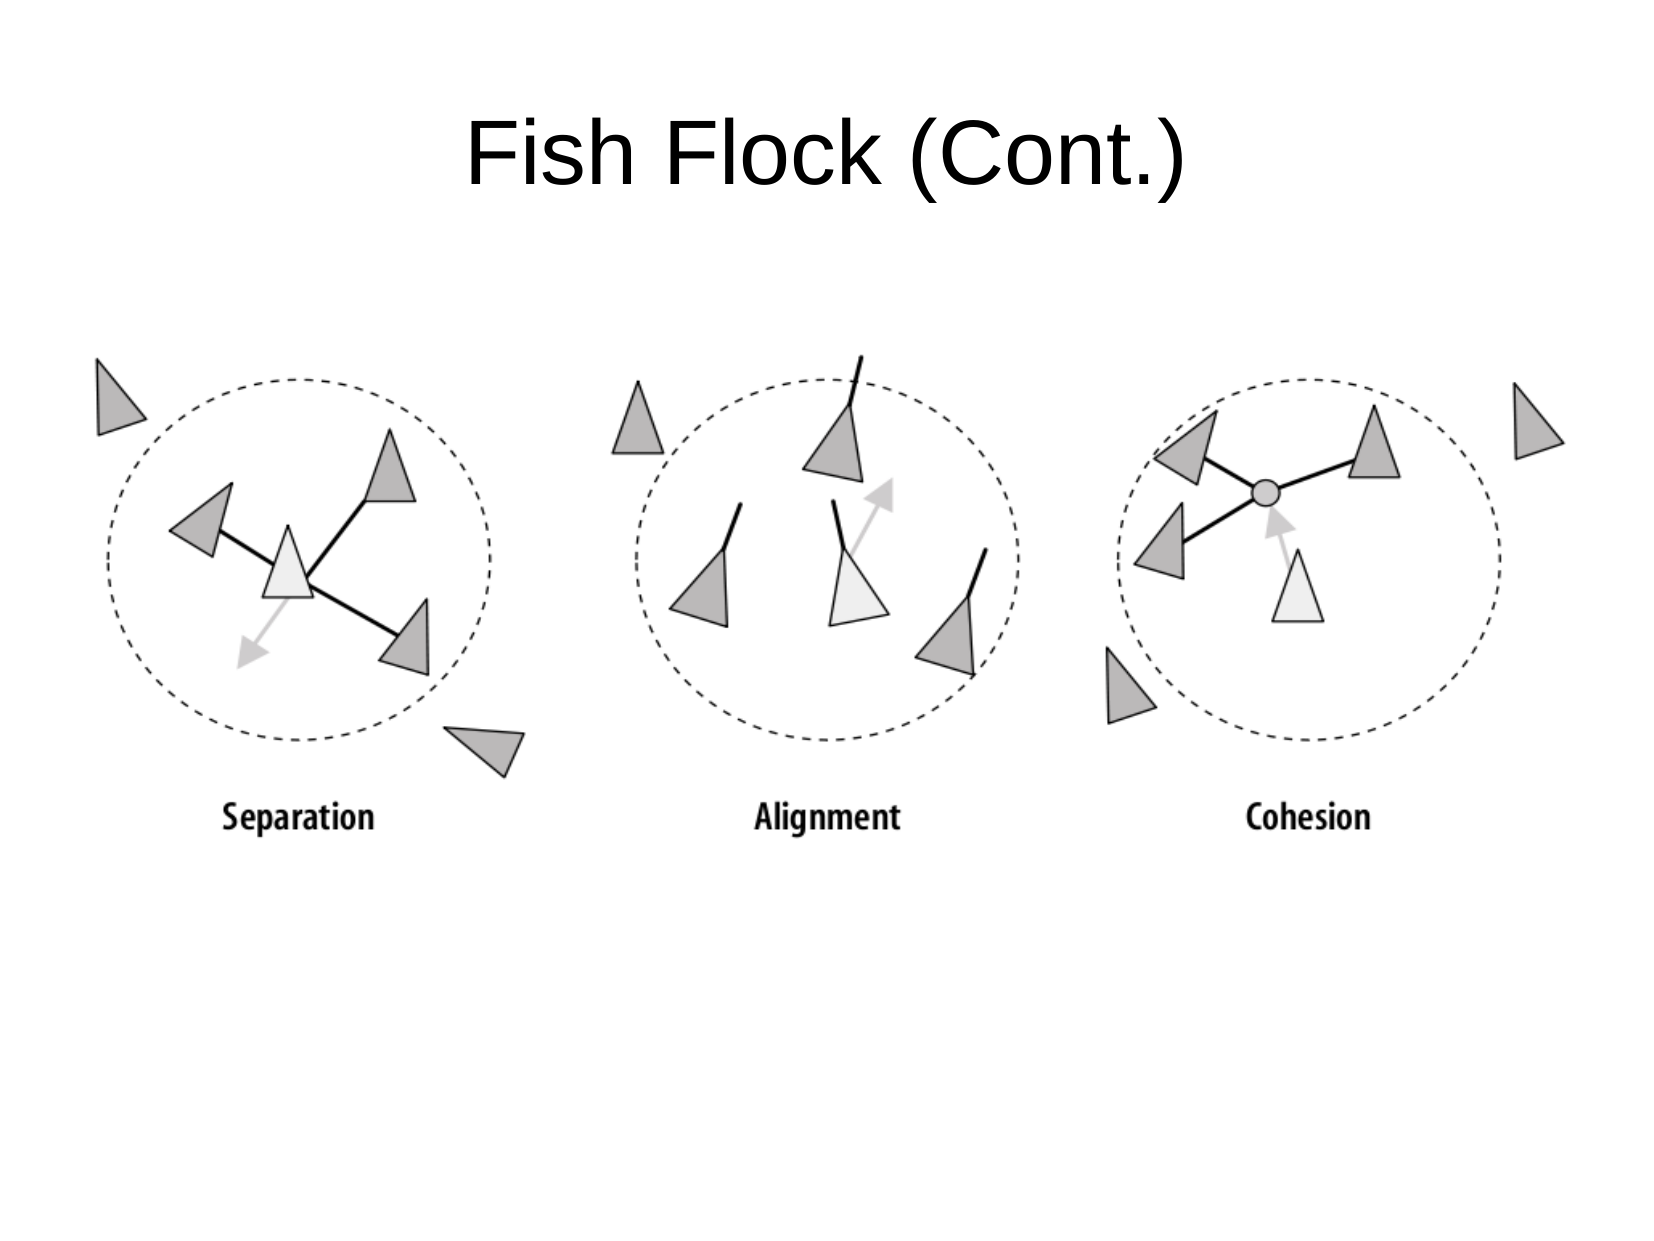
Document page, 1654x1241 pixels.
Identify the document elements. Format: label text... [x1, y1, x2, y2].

title Fish Flock (Cont.) [82, 49, 1571, 257]
picture [76, 337, 1577, 863]
